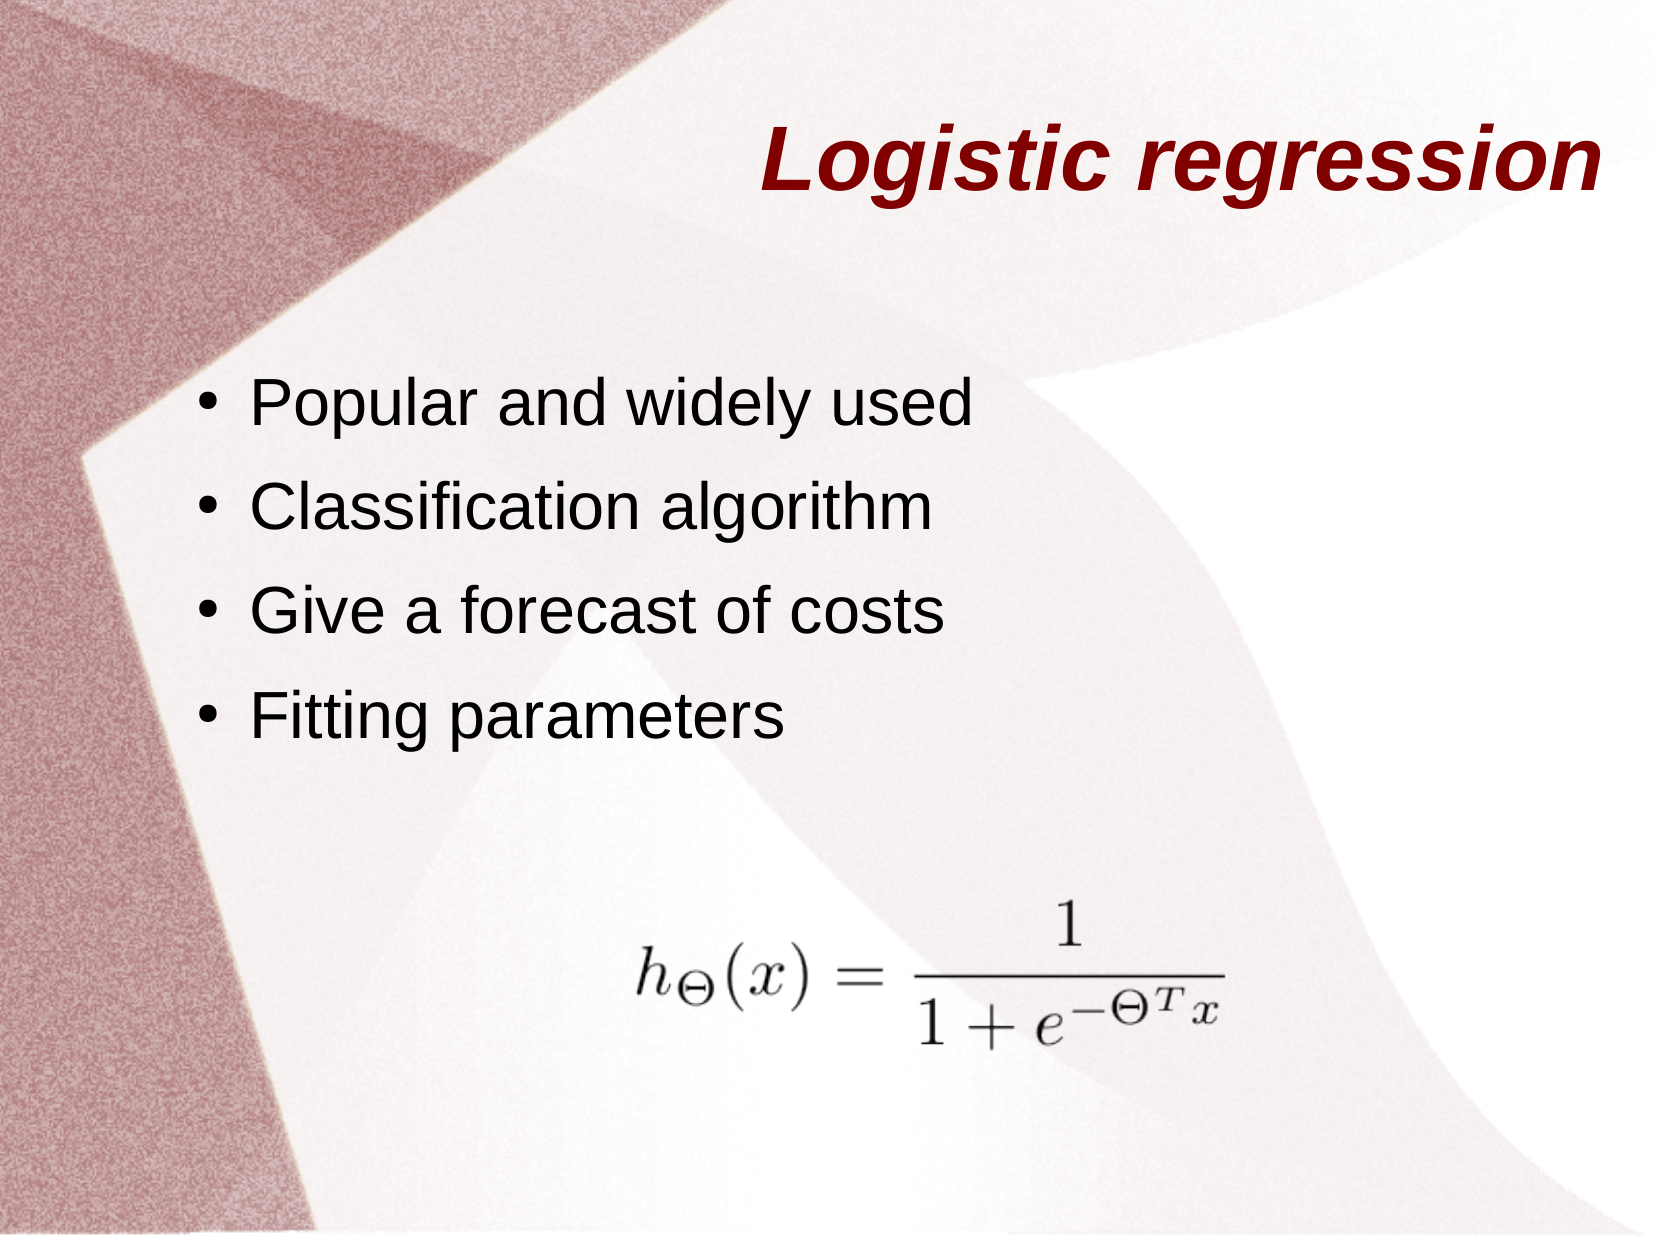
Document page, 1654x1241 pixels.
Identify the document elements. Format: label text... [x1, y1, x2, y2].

title Logistic regression [596, 55, 1607, 263]
picture [0, 0, 1654, 1241]
list Popular and widely used Classification algorithm Give a forecast of costs Fitting parameters [178, 364, 1570, 1147]
